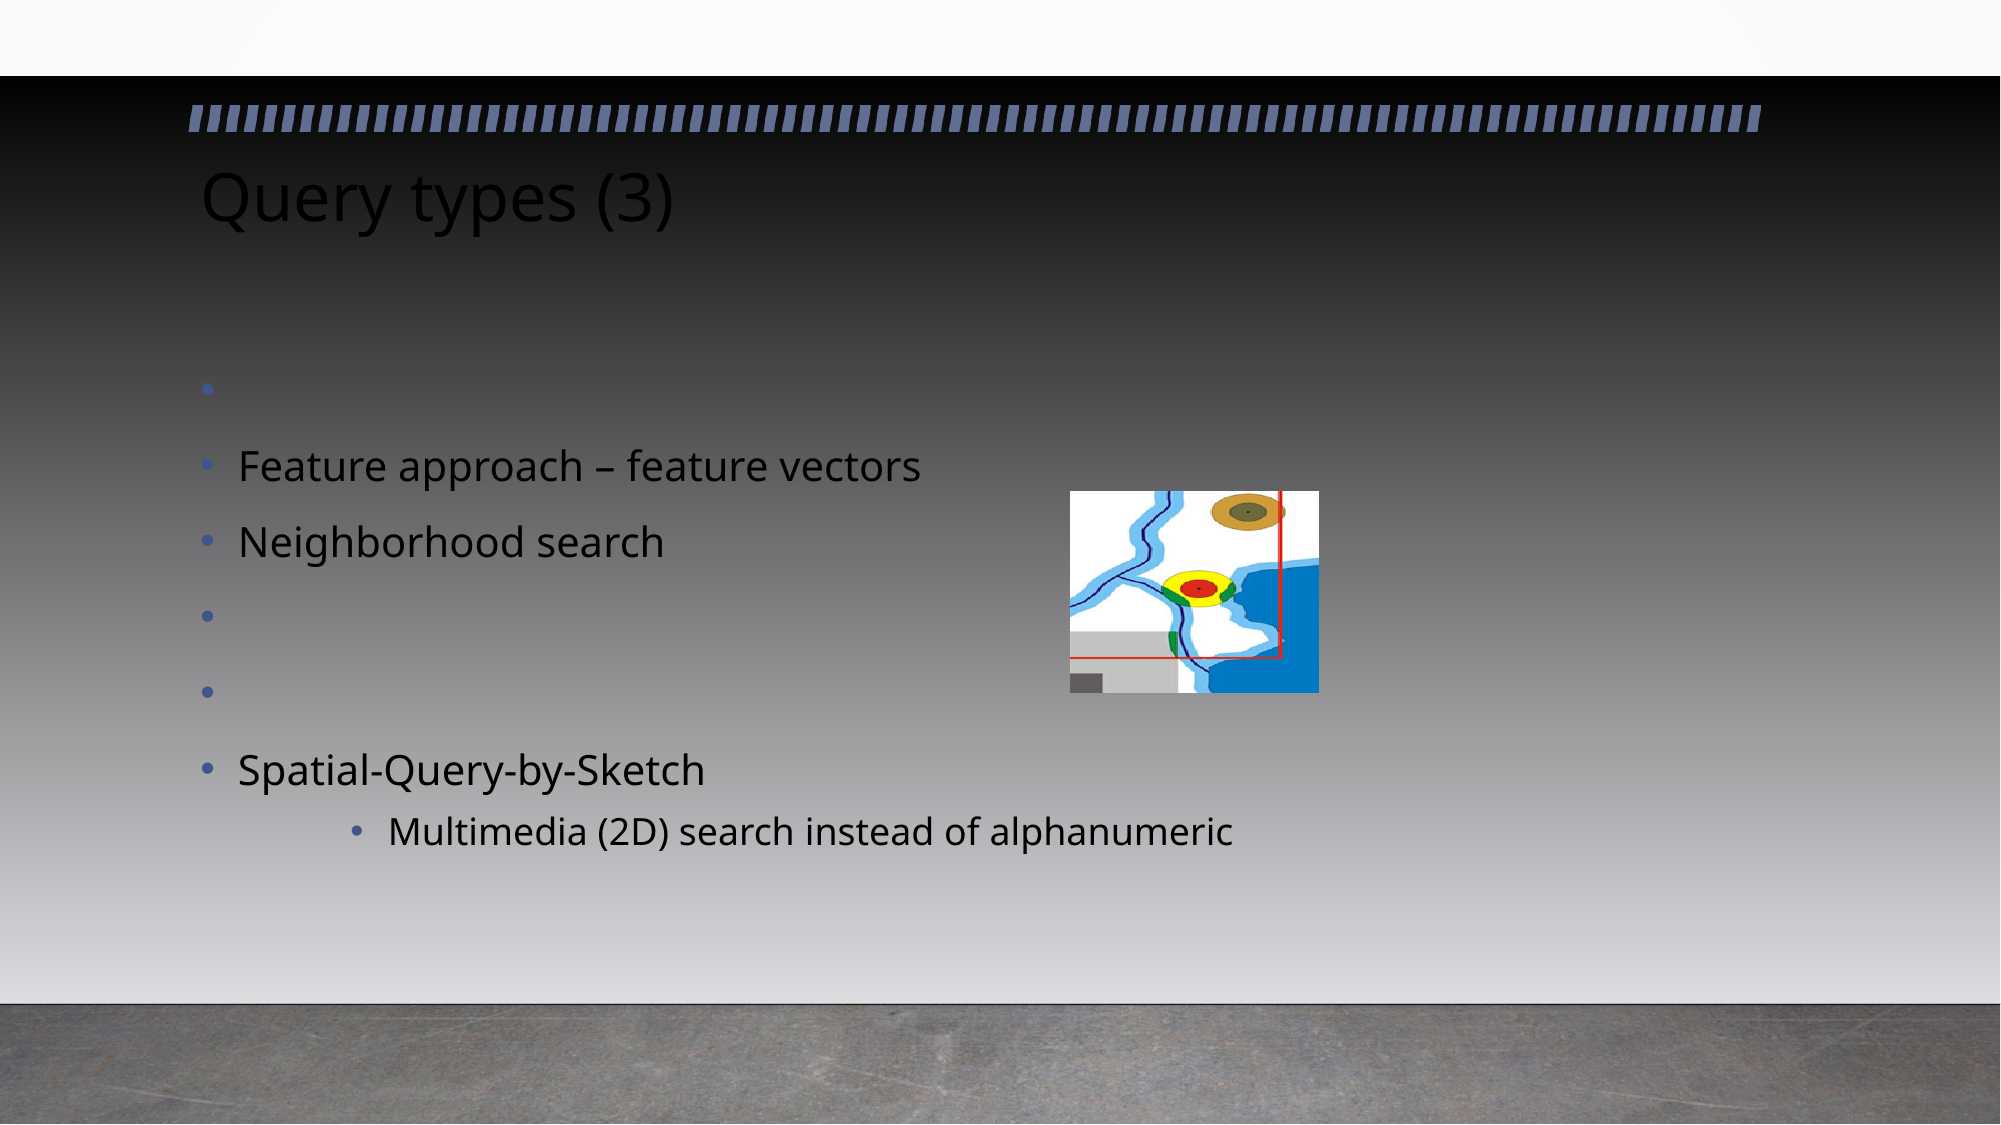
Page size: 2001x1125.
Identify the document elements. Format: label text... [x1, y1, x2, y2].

title Query types (3) [185, 156, 1761, 329]
list Feature approach – feature vectors Neighborhood search Spatial-Query-by-Sketch Multimedia (2D) search instead of alphanumeric [185, 356, 1761, 897]
picture [1070, 491, 1319, 693]
